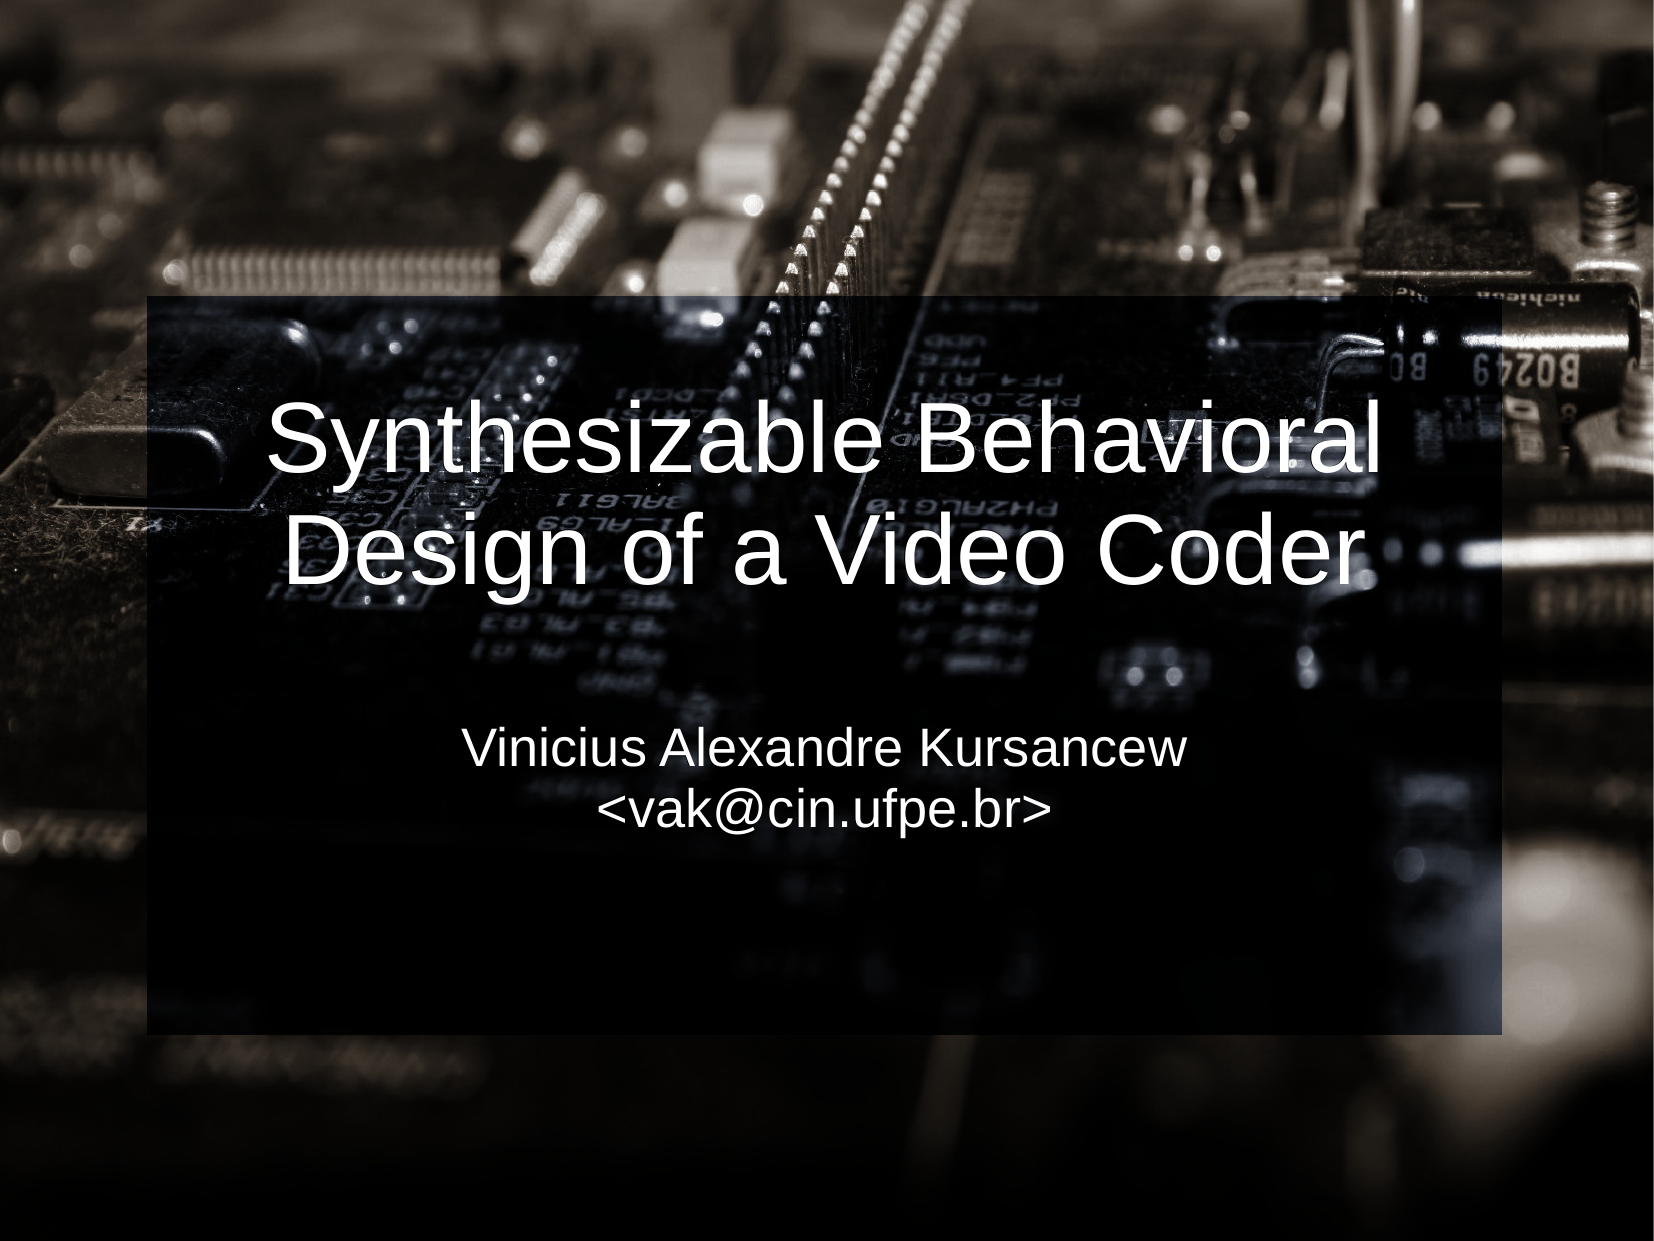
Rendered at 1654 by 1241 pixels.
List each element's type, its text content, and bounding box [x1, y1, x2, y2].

text_box Synthesizable Behavioral Design of a Video Coder Vinicius Alexandre Kursancew <vak@cin.ufpe.br> [225, 375, 1426, 897]
picture [0, 0, 1654, 1241]
